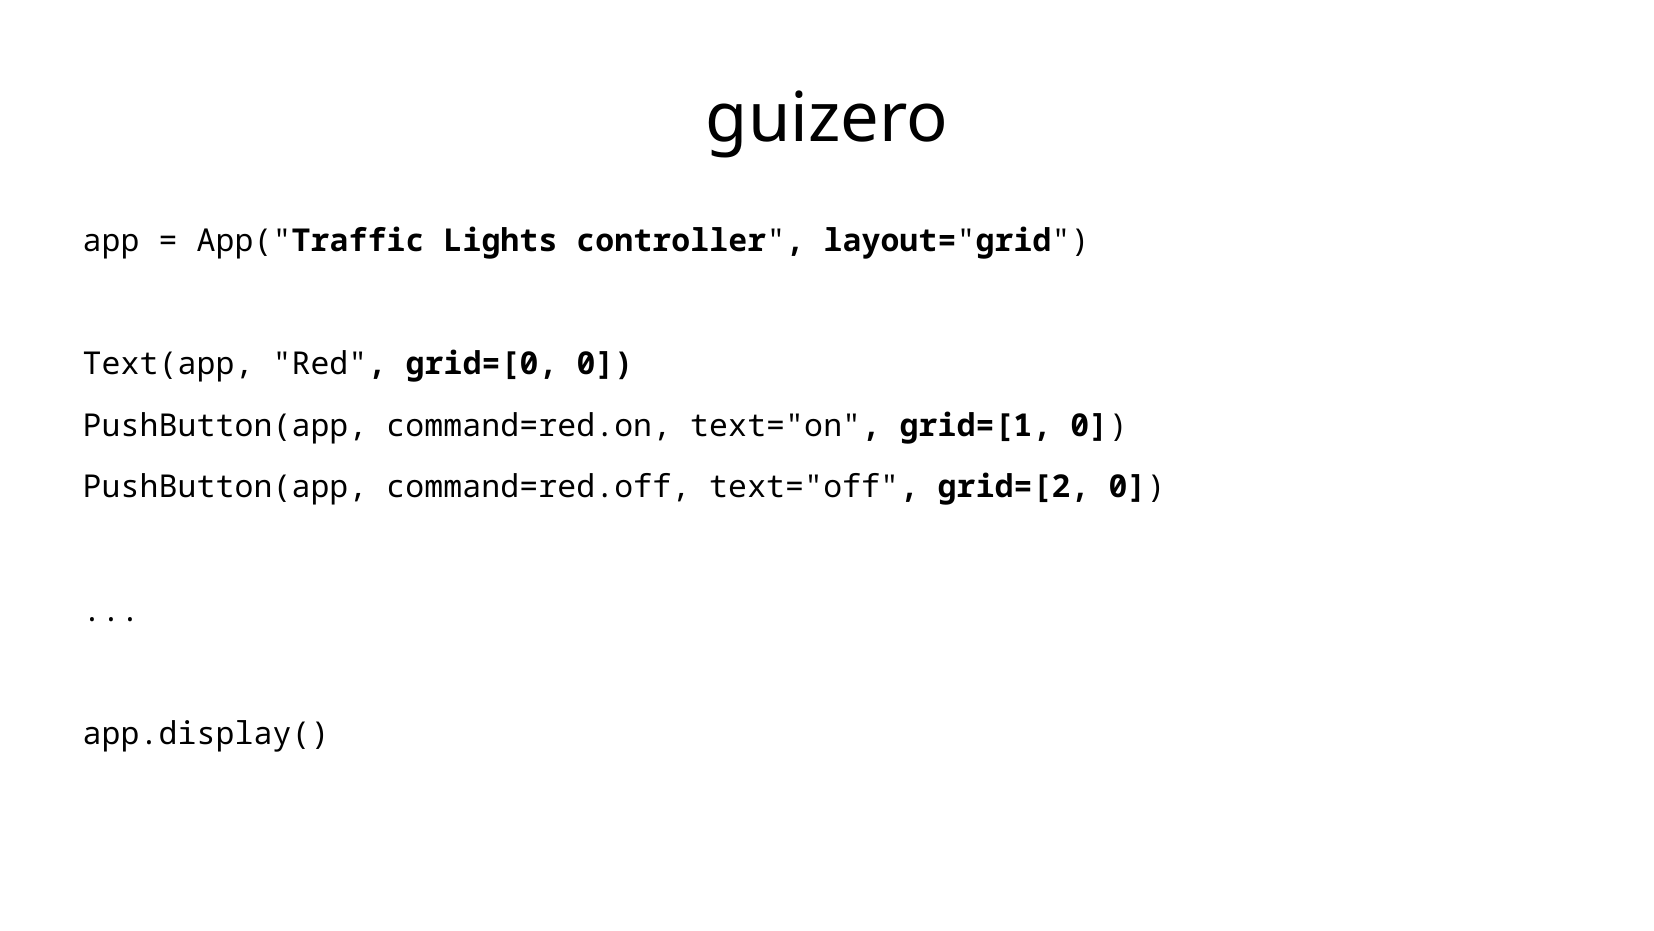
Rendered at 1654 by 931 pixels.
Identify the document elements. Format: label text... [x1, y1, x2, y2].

list app = App("Traffic Lights controller", layout="grid") Text(app, "Red", grid=[0, 0]) PushButton(app, command=red.on, text="on", grid=[1, 0]) PushButton(app, command=red.off, text="off", grid=[2, 0]) ... app.display() [82, 217, 1571, 758]
title guizero [82, 37, 1571, 193]
